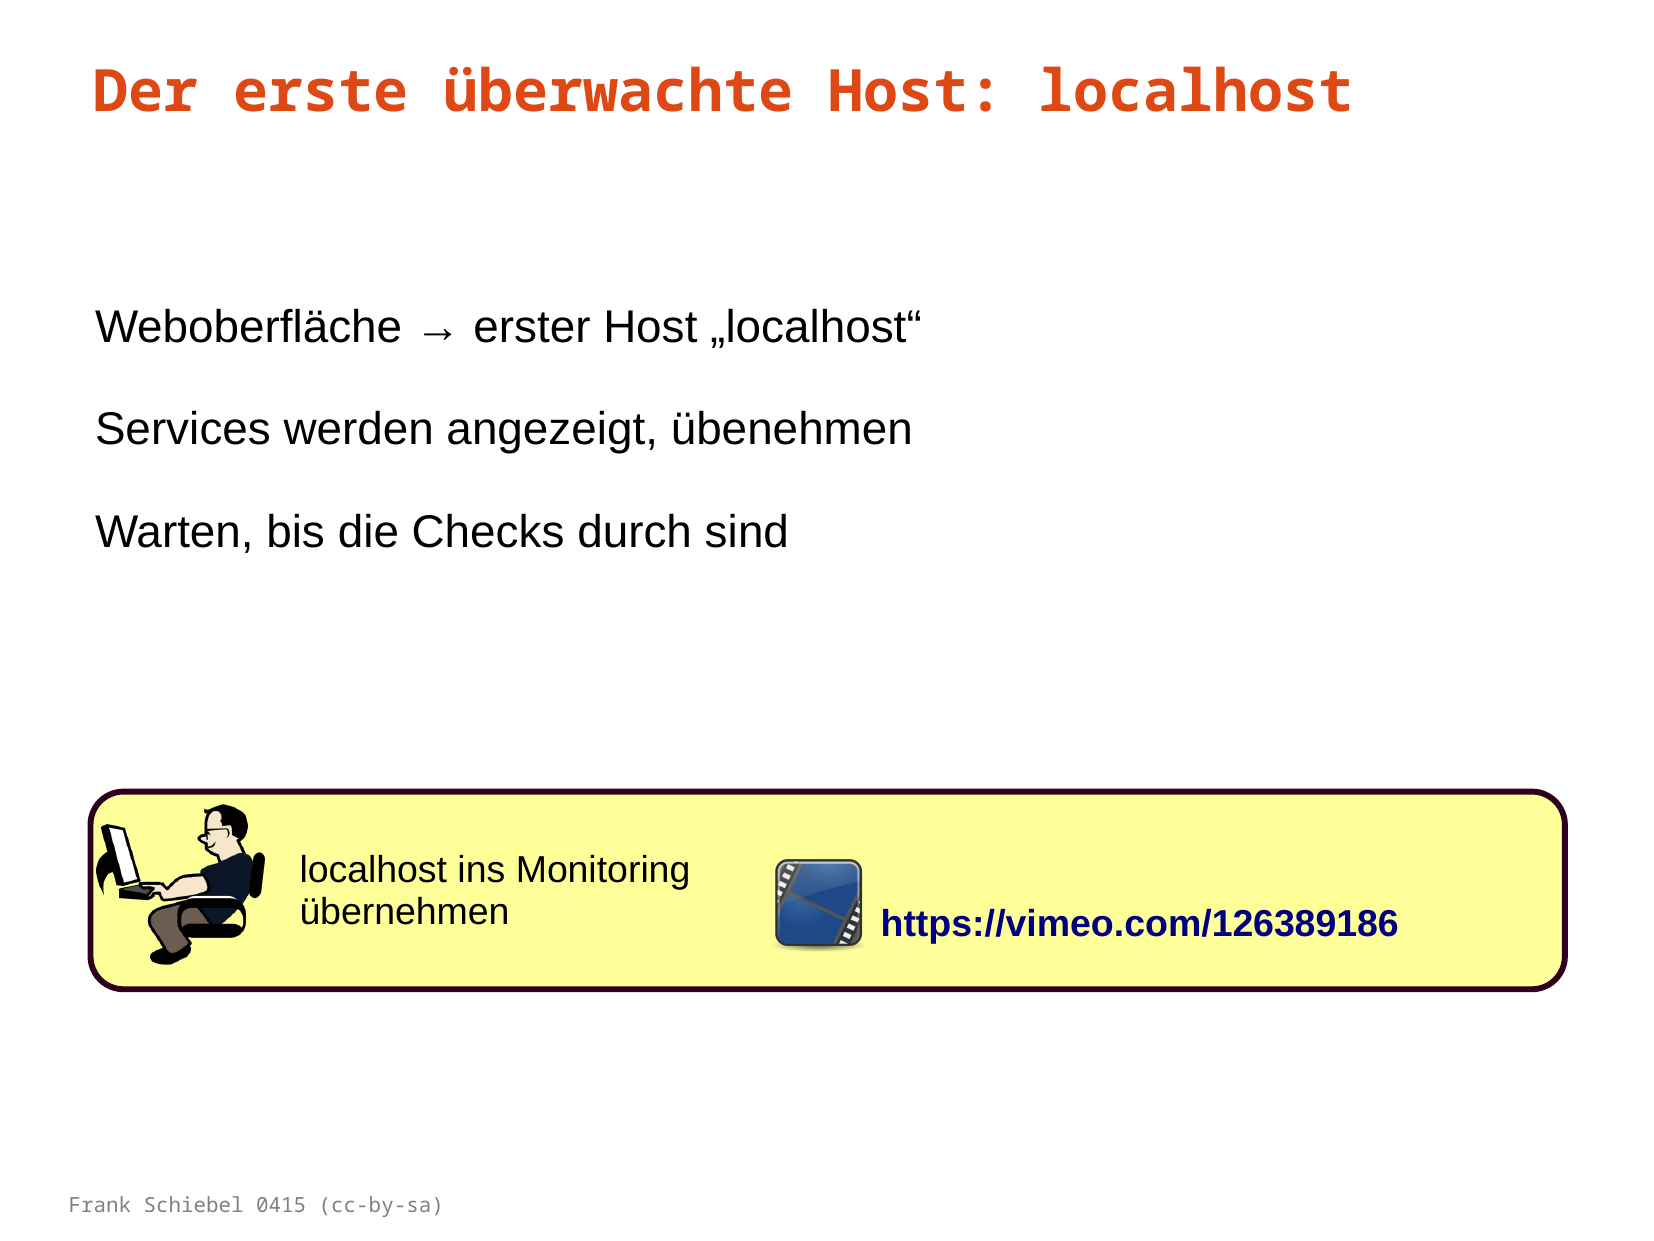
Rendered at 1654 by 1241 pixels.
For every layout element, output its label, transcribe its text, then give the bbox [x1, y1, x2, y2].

text_box Weboberfläche → erster Host „localhost“ Services werden angezeigt, übenehmen Warten, bis die Checks durch sind [80, 293, 1402, 617]
text_box Der erste überwachte Host: localhost [78, 42, 1423, 117]
text_box https://vimeo.com/126389186 [866, 895, 1489, 952]
picture [771, 859, 866, 952]
text_box localhost ins Monitoring übernehmen [284, 841, 716, 941]
text_box [90, 791, 1565, 990]
picture [96, 804, 265, 965]
